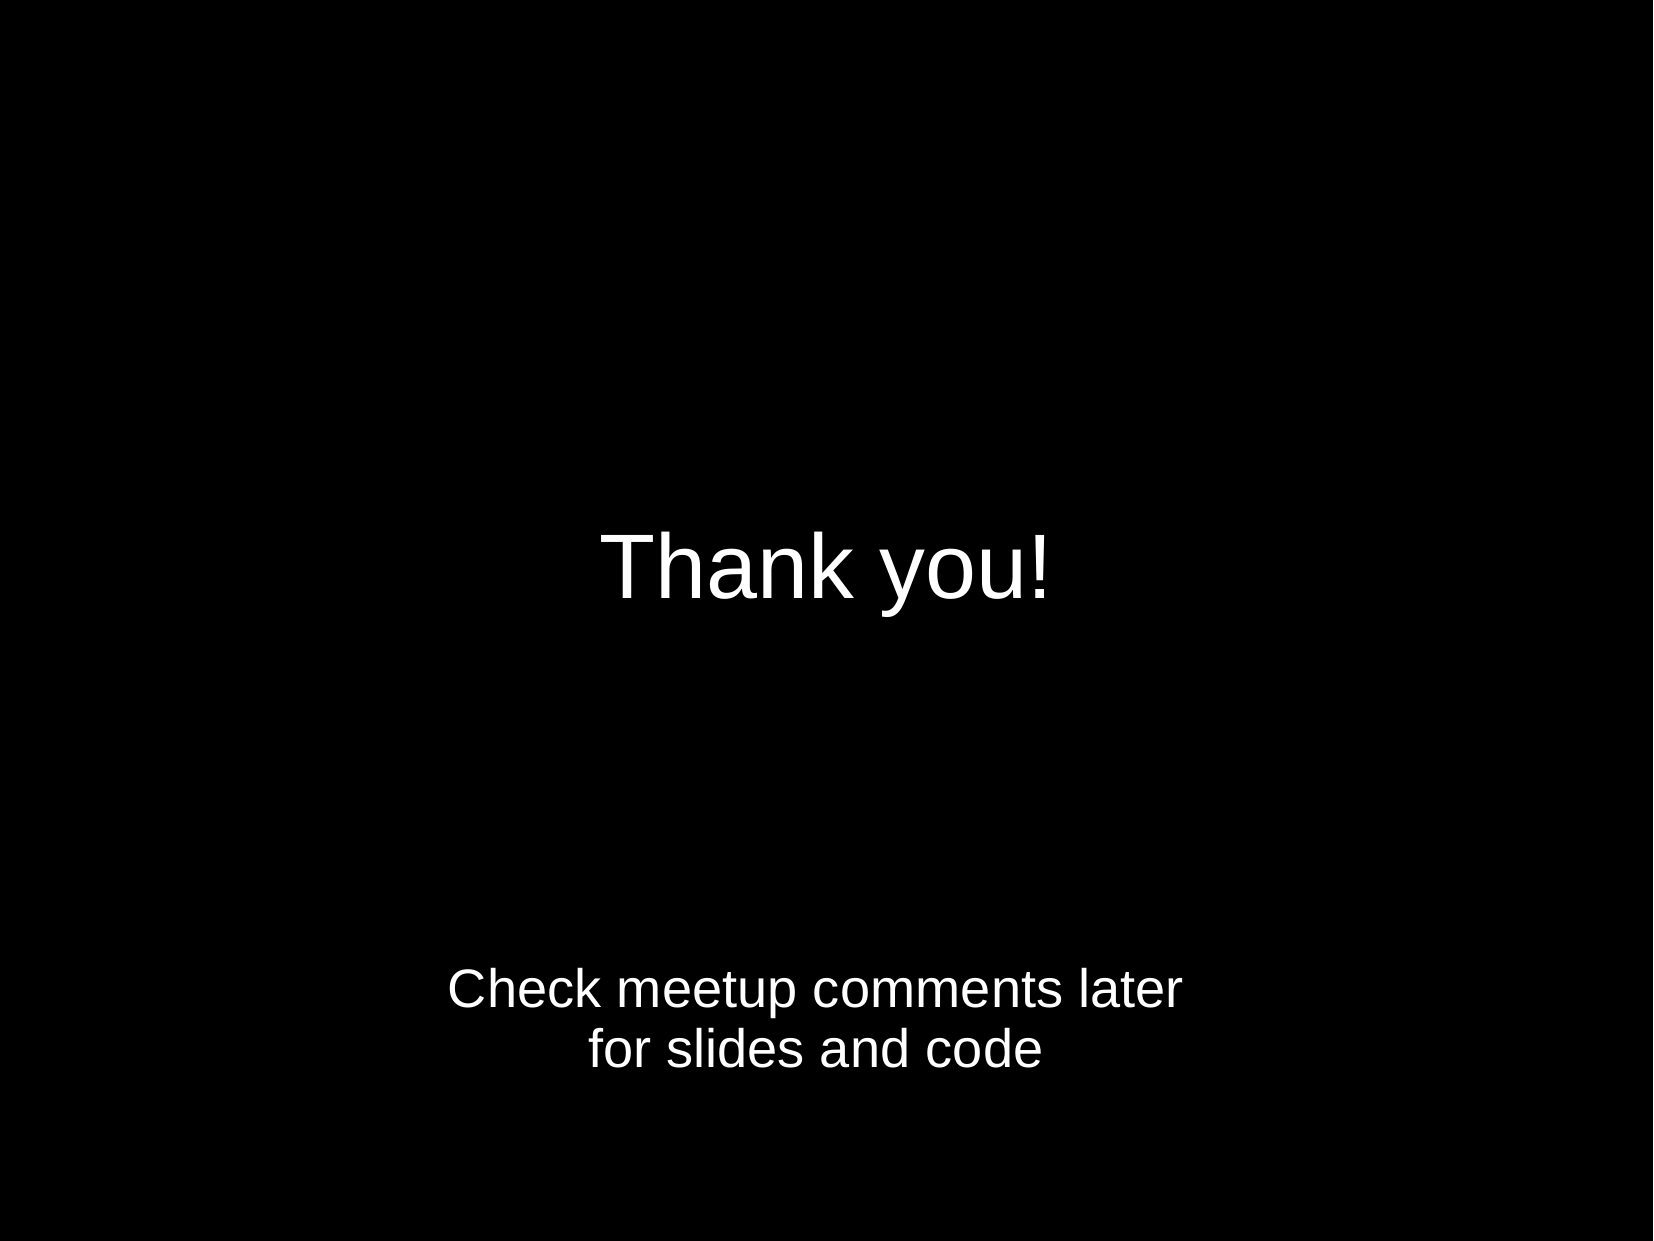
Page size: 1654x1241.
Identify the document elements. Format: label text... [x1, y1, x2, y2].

title Check meetup comments later for slides and code [72, 915, 1561, 1123]
subtitle [82, 290, 1571, 1109]
